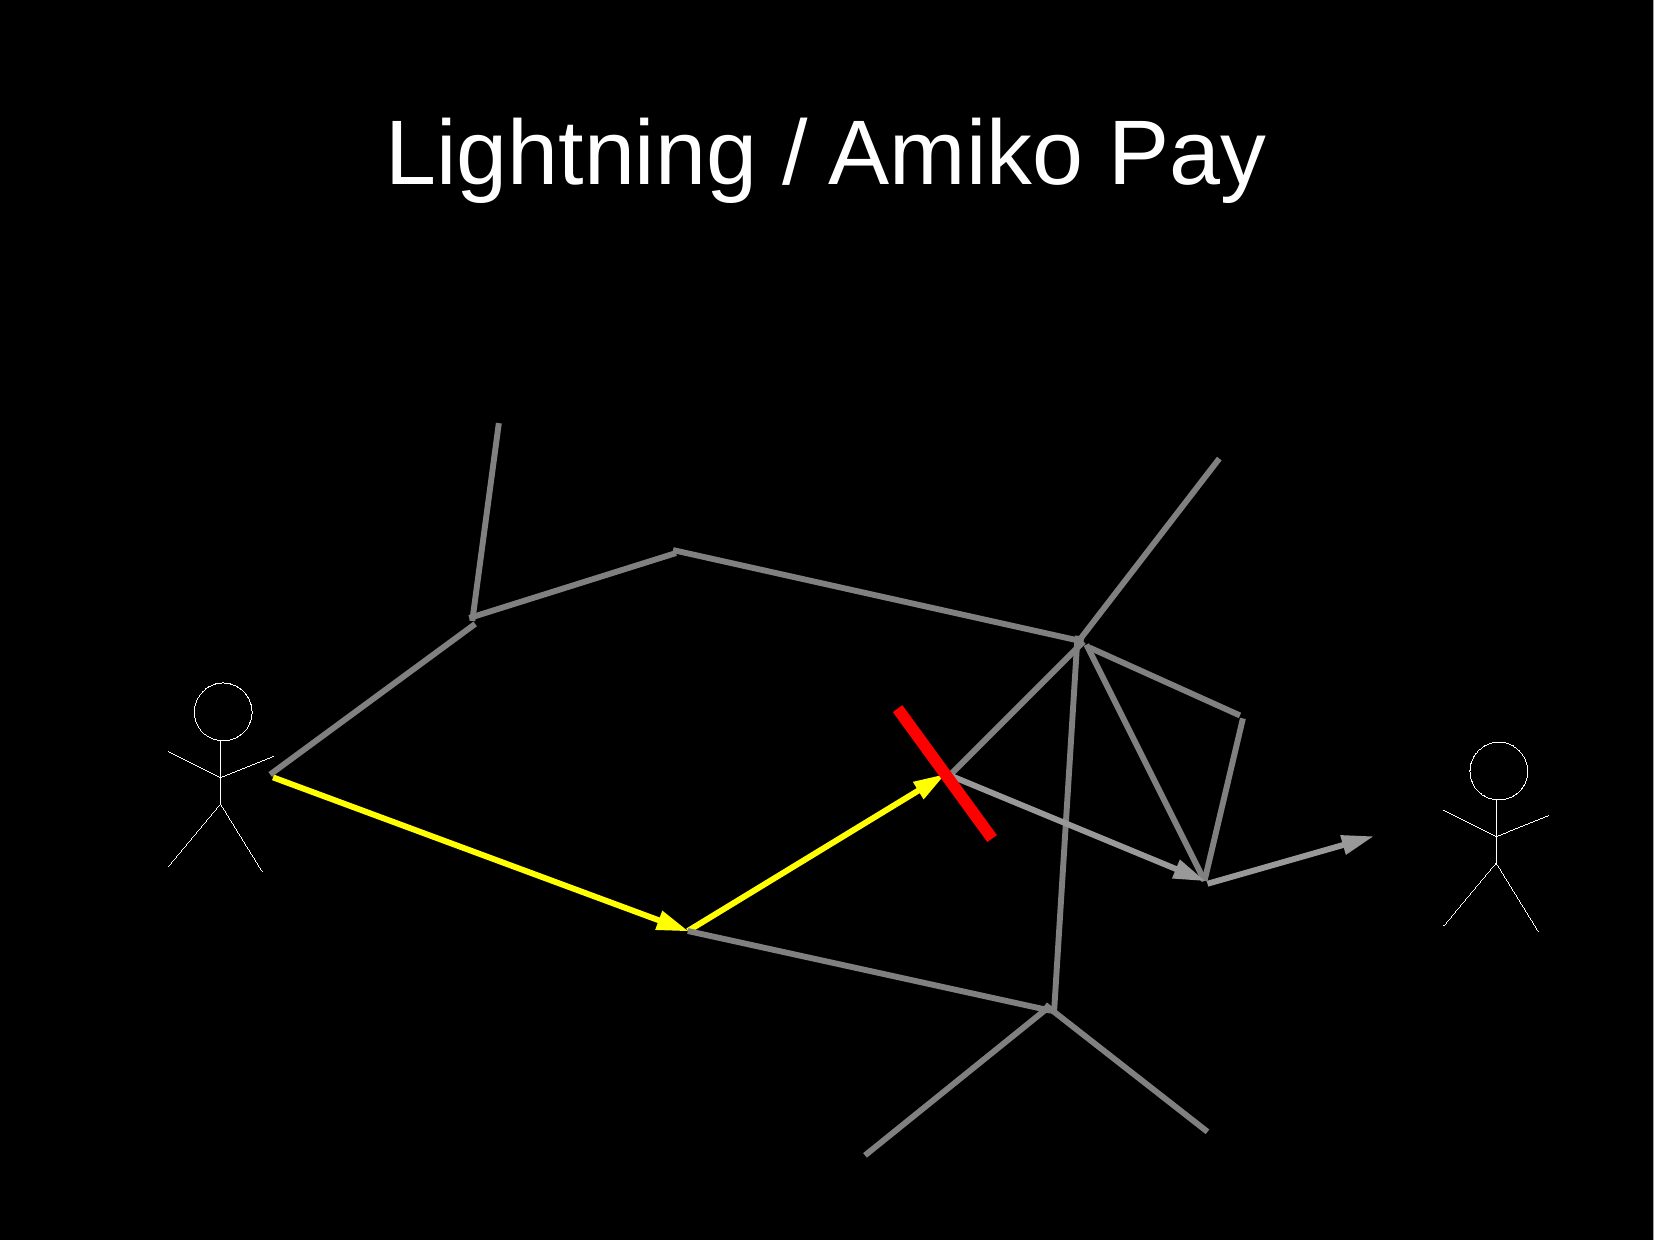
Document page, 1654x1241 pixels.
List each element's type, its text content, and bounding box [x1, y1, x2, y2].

title Lightning / Amiko Pay [82, 49, 1571, 257]
